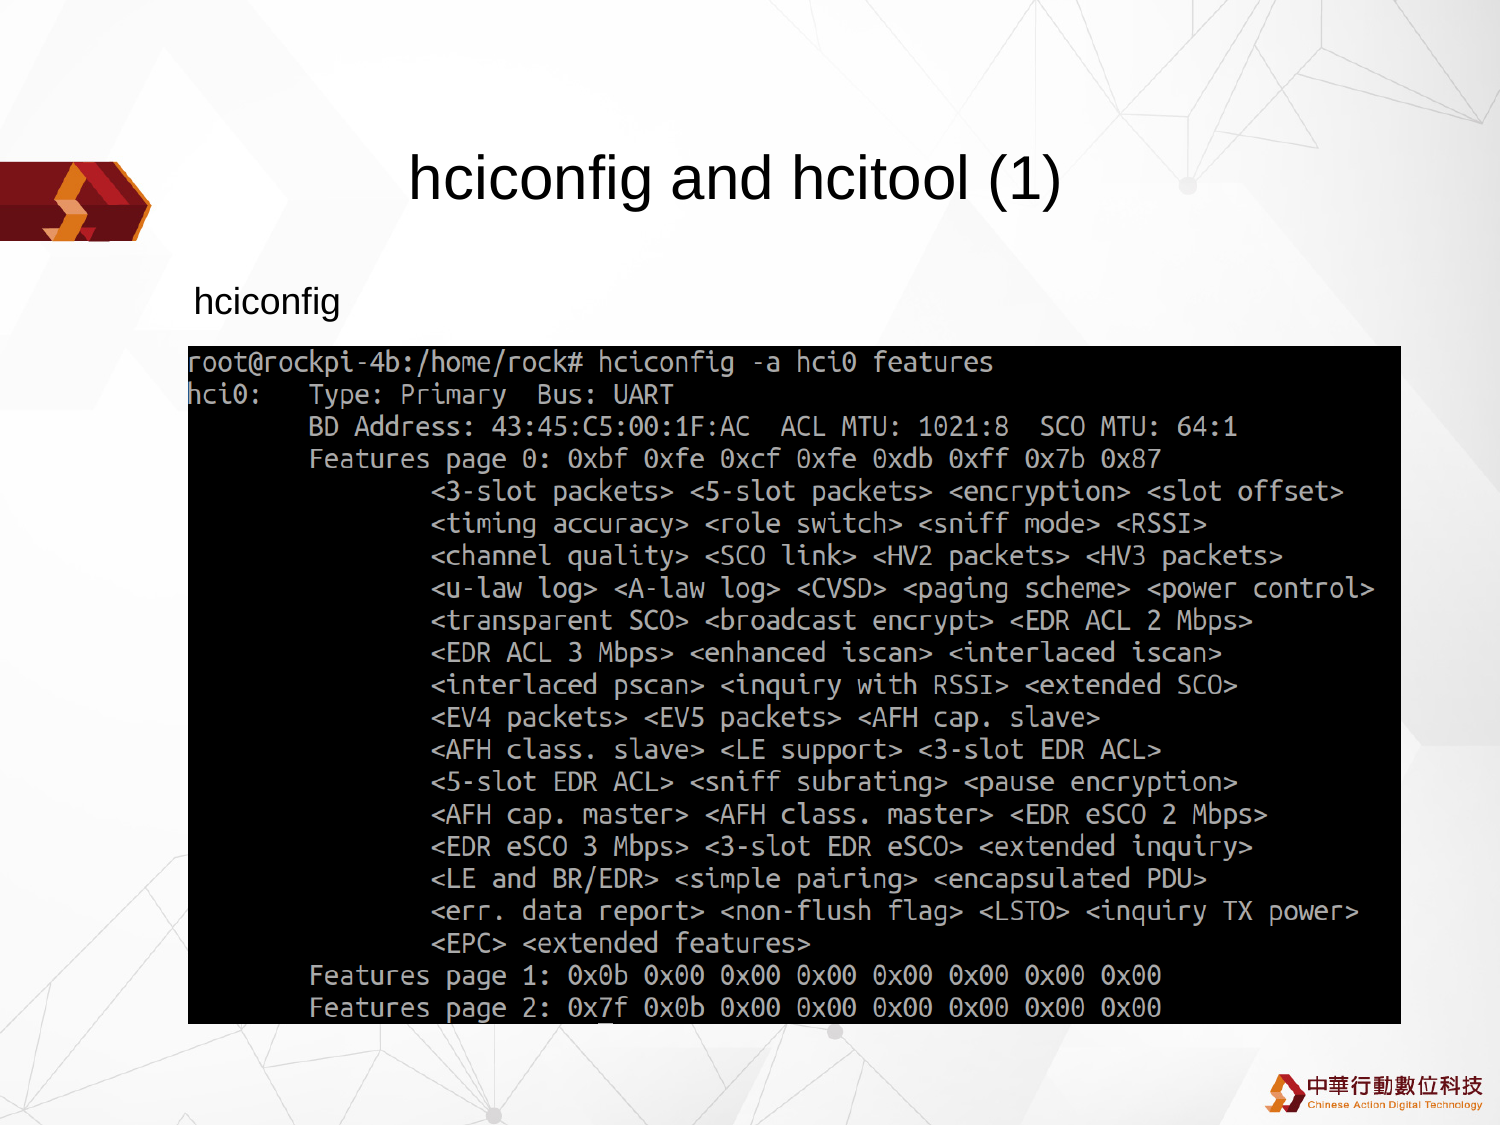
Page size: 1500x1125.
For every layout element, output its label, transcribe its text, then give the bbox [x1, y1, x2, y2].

title hciconfig and hcitool (1) [107, 101, 1367, 255]
text_box hciconfig [178, 269, 558, 330]
picture [0, 0, 1500, 1125]
